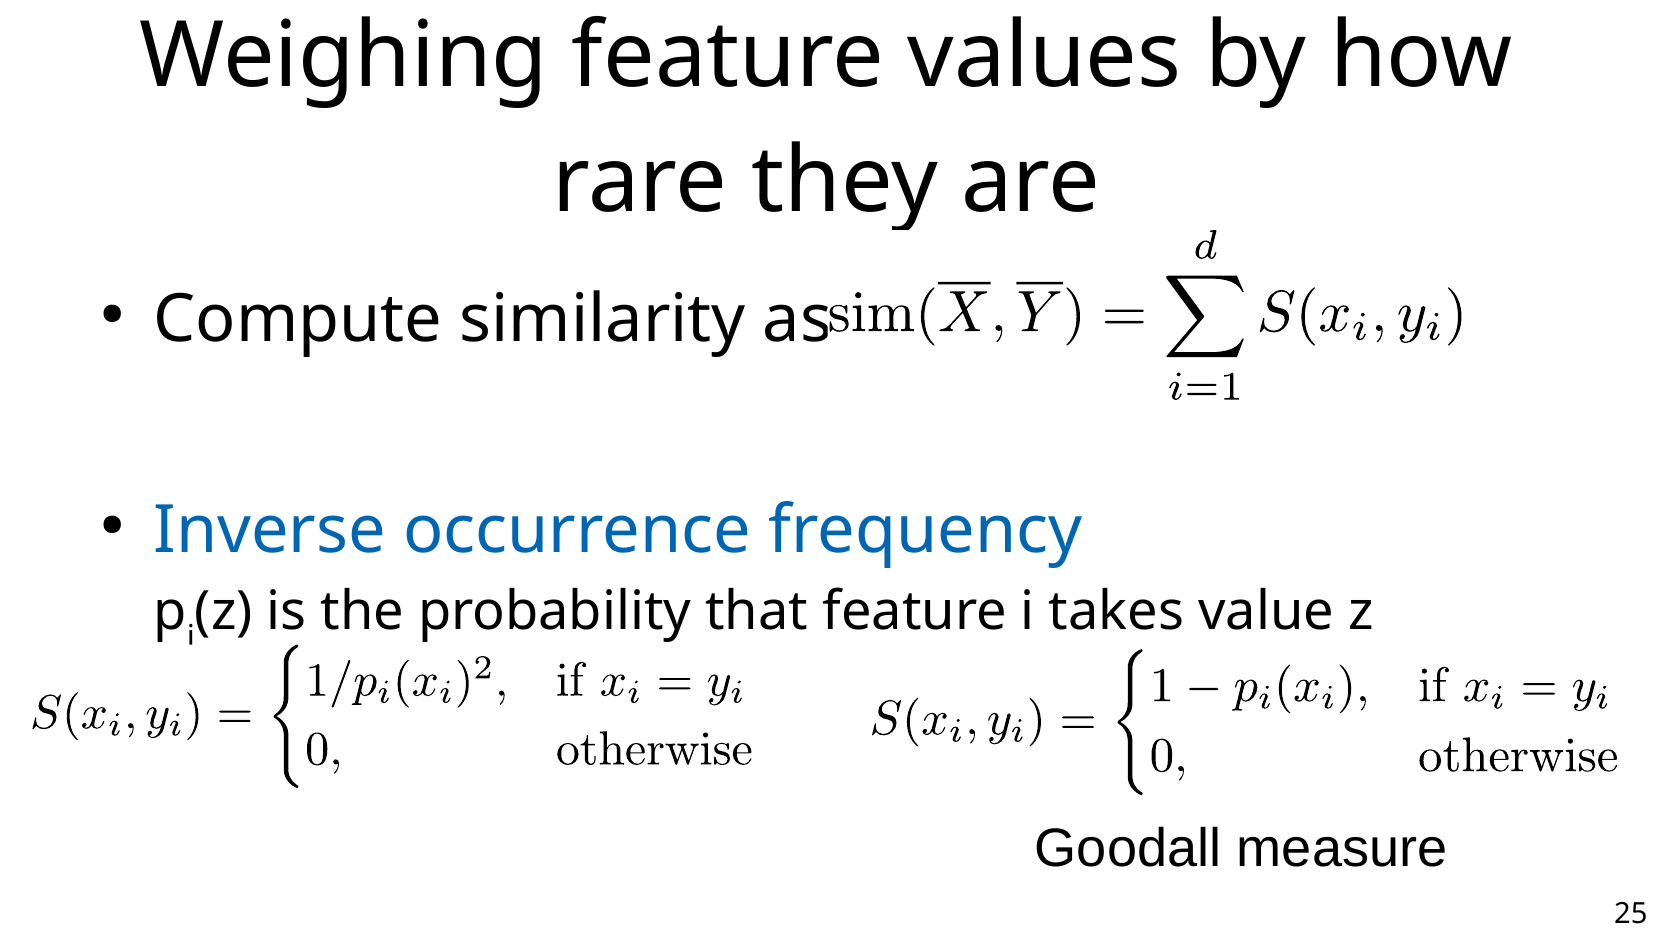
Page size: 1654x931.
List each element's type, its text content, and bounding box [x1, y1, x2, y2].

text_box [827, 230, 1468, 401]
list Compute similarity as Inverse occurrence frequency pi(z) is the probability that feature i takes value z [82, 270, 1571, 781]
text_box Goodall measure [1020, 810, 1544, 889]
title Weighing feature values by how rare they are [82, 1, 1571, 226]
text_box [869, 649, 1619, 796]
text_box [30, 644, 753, 788]
